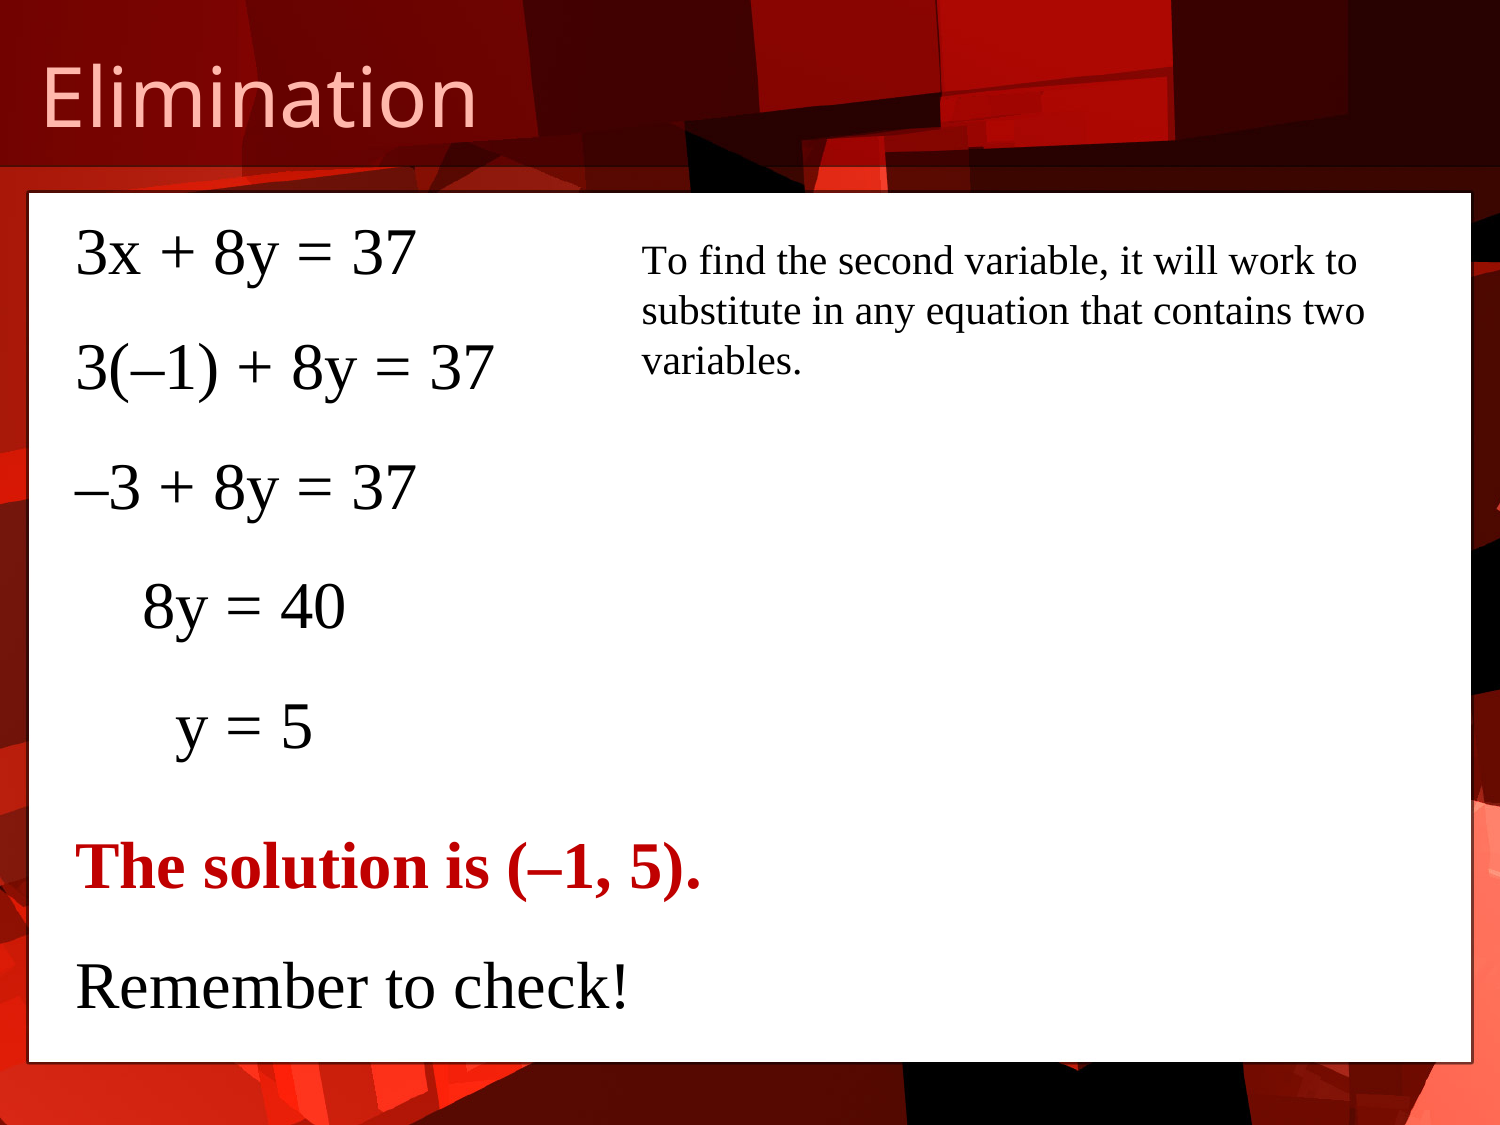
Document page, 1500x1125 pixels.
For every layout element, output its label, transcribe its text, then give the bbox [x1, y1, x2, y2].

text_box 3x + 8y = 37 3(–1) + 8y = 37 –3 + 8y = 37 8y = 40 y = 5 The solution is (–1, 5). Remember to check! [60, 199, 1438, 1030]
picture [0, 0, 1500, 1125]
title Elimination [24, 36, 1326, 152]
text_box To find the second variable, it will work to substitute in any equation that contains two variables. [626, 224, 1392, 391]
